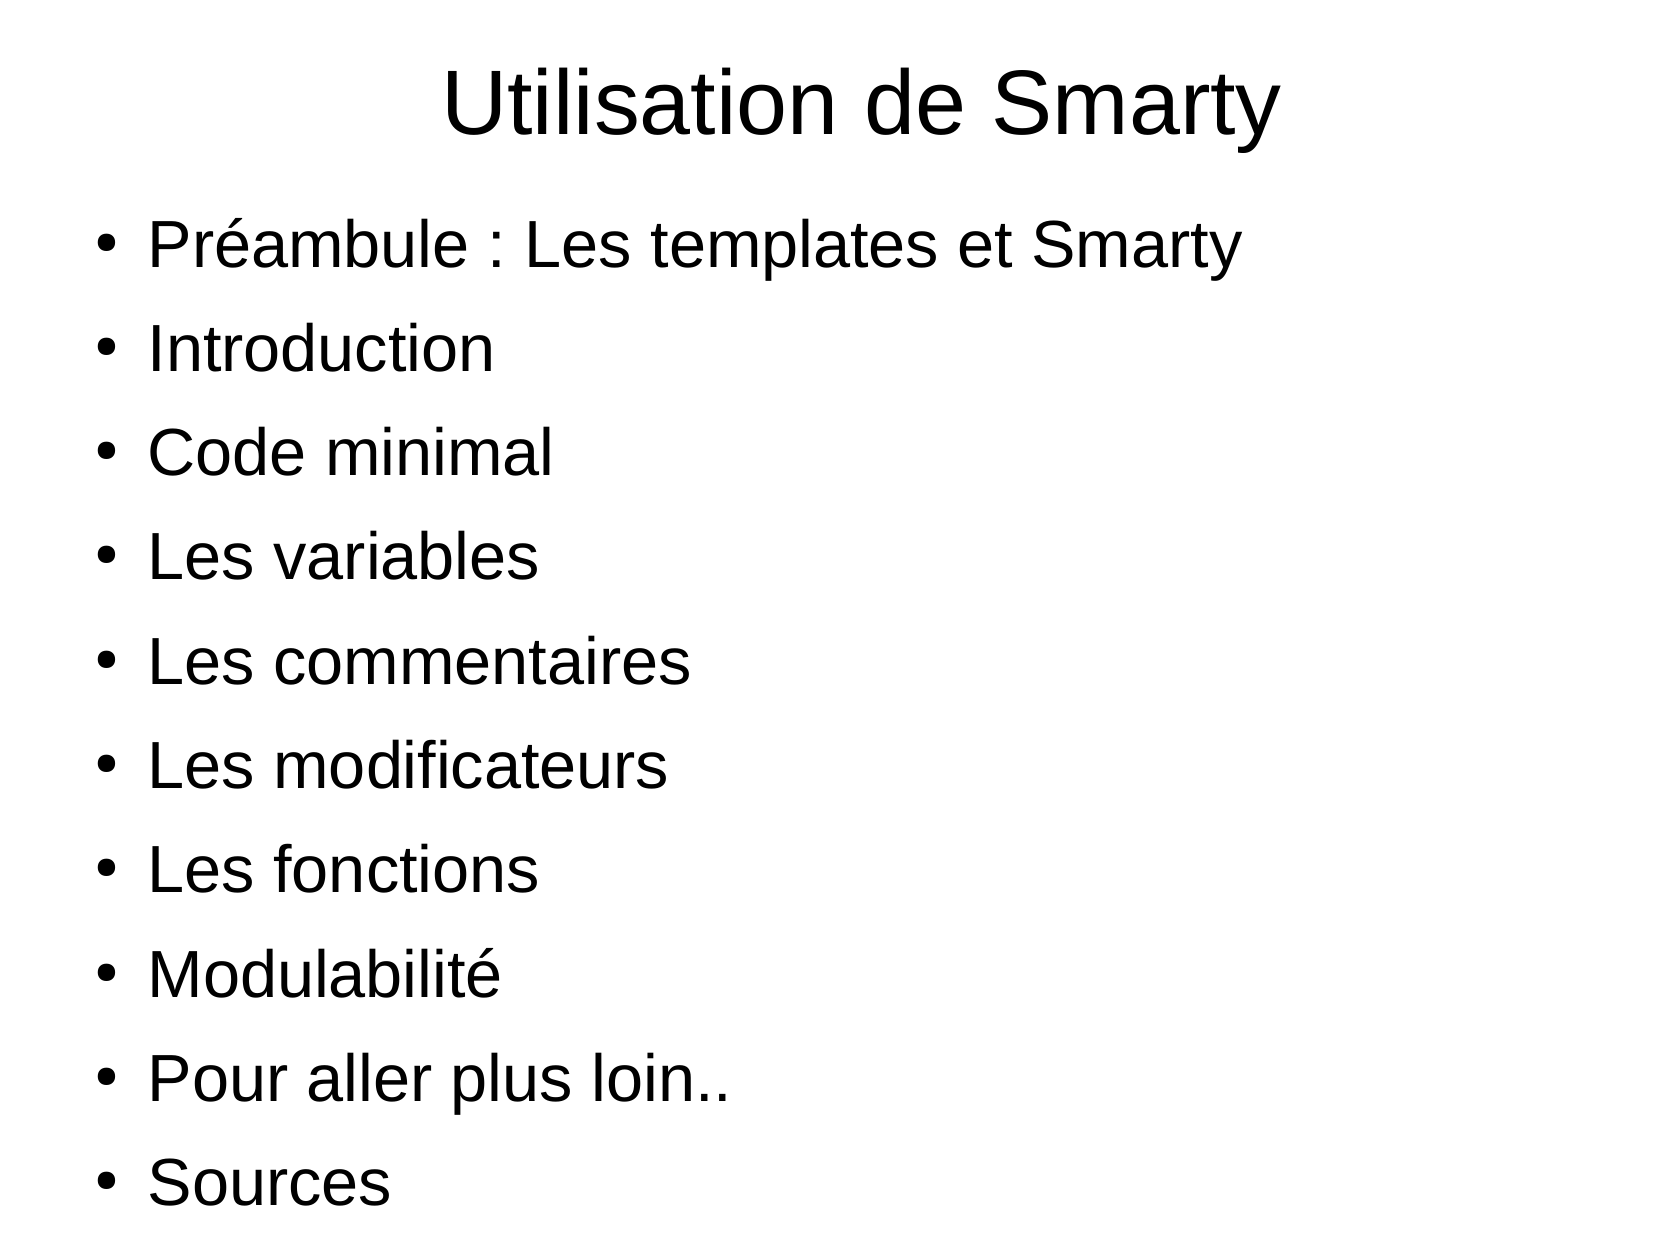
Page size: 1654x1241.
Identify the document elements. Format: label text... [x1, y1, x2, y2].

title Utilisation de Smarty [118, 0, 1607, 207]
list Préambule : Les templates et Smarty Introduction Code minimal Les variables Les commentaires Les modificateurs Les fonctions Modulabilité Pour aller plus loin.. Sources [76, 206, 1565, 1221]
